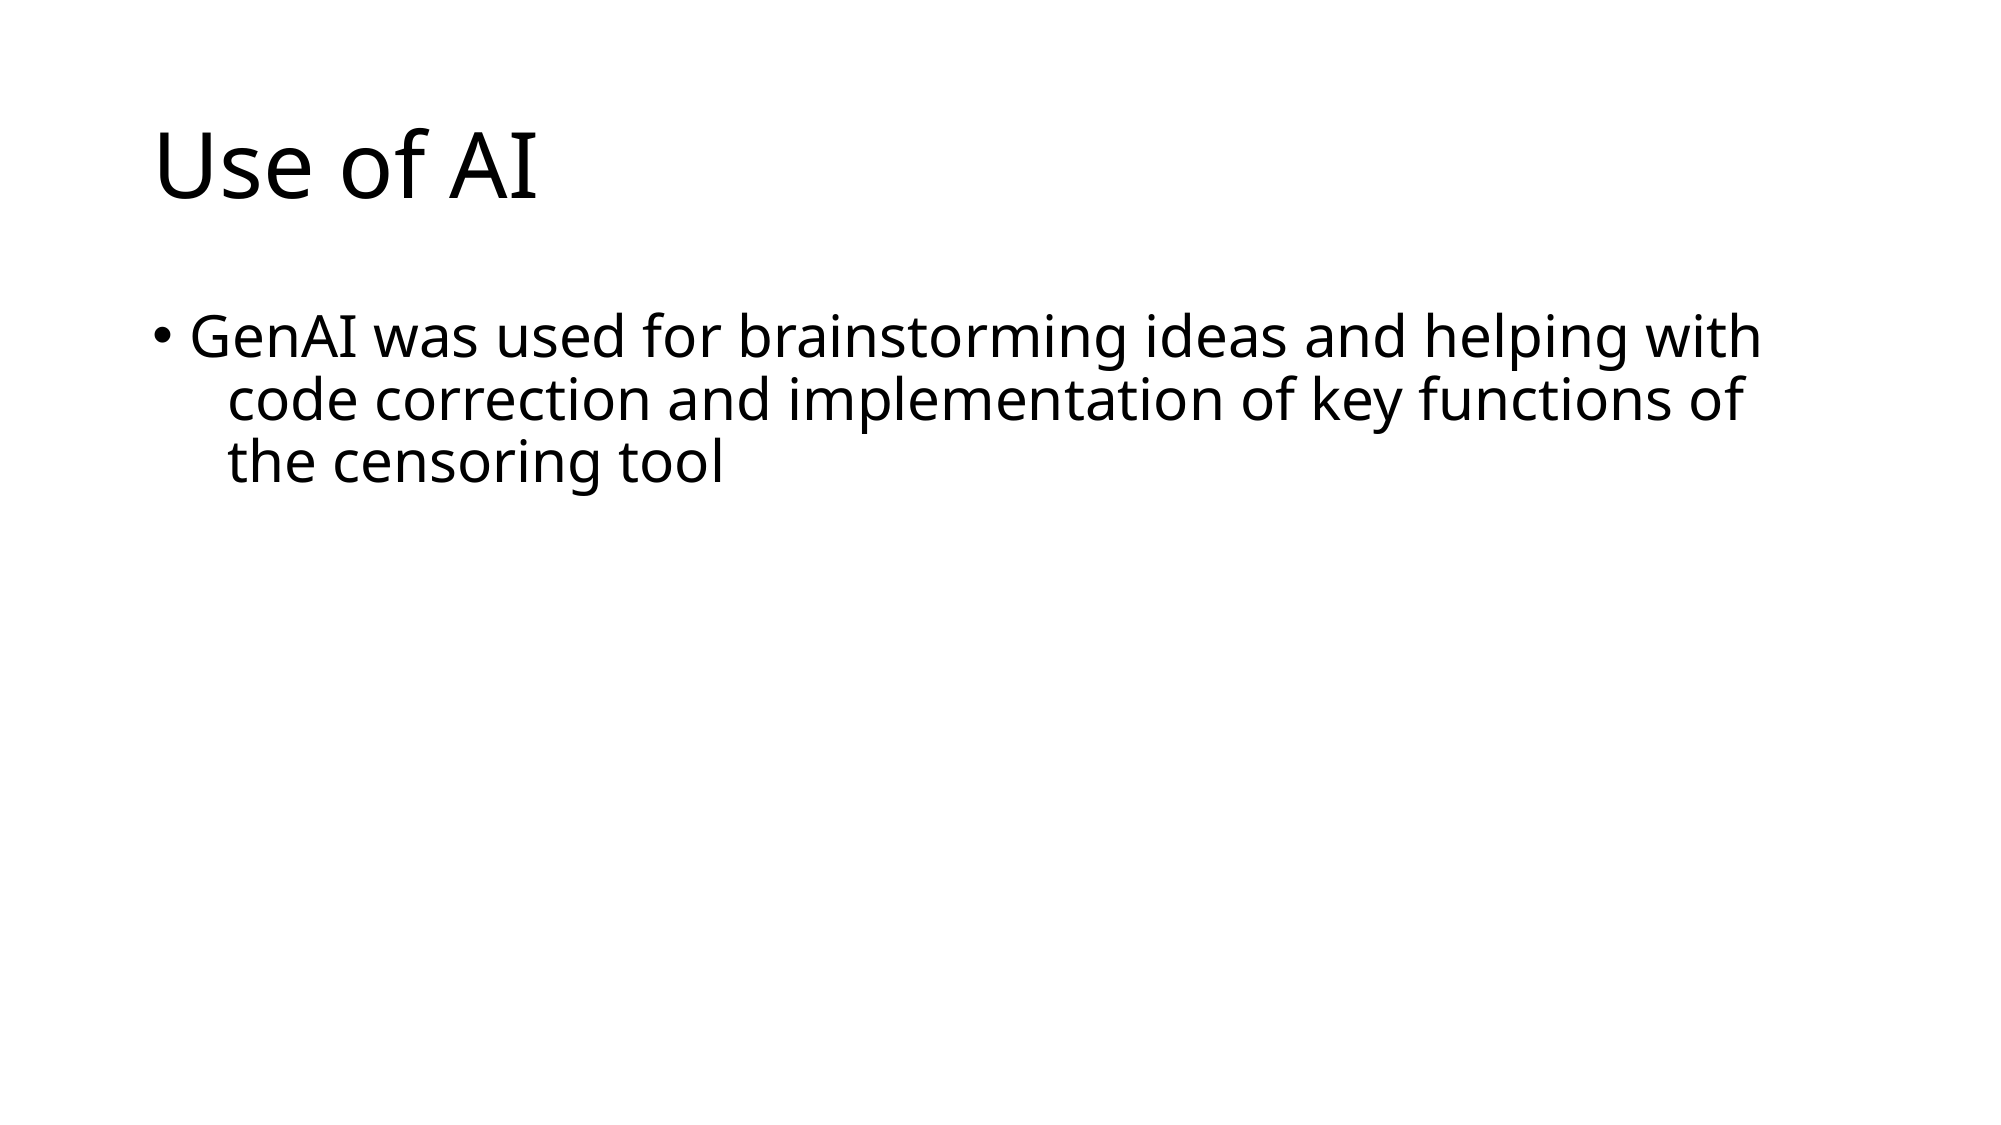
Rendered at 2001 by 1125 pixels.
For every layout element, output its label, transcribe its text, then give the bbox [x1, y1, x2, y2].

title Use of AI [137, 59, 1863, 278]
list GenAI was used for brainstorming ideas and helping with code correction and implementation of key functions of the censoring tool [137, 299, 1863, 1014]
